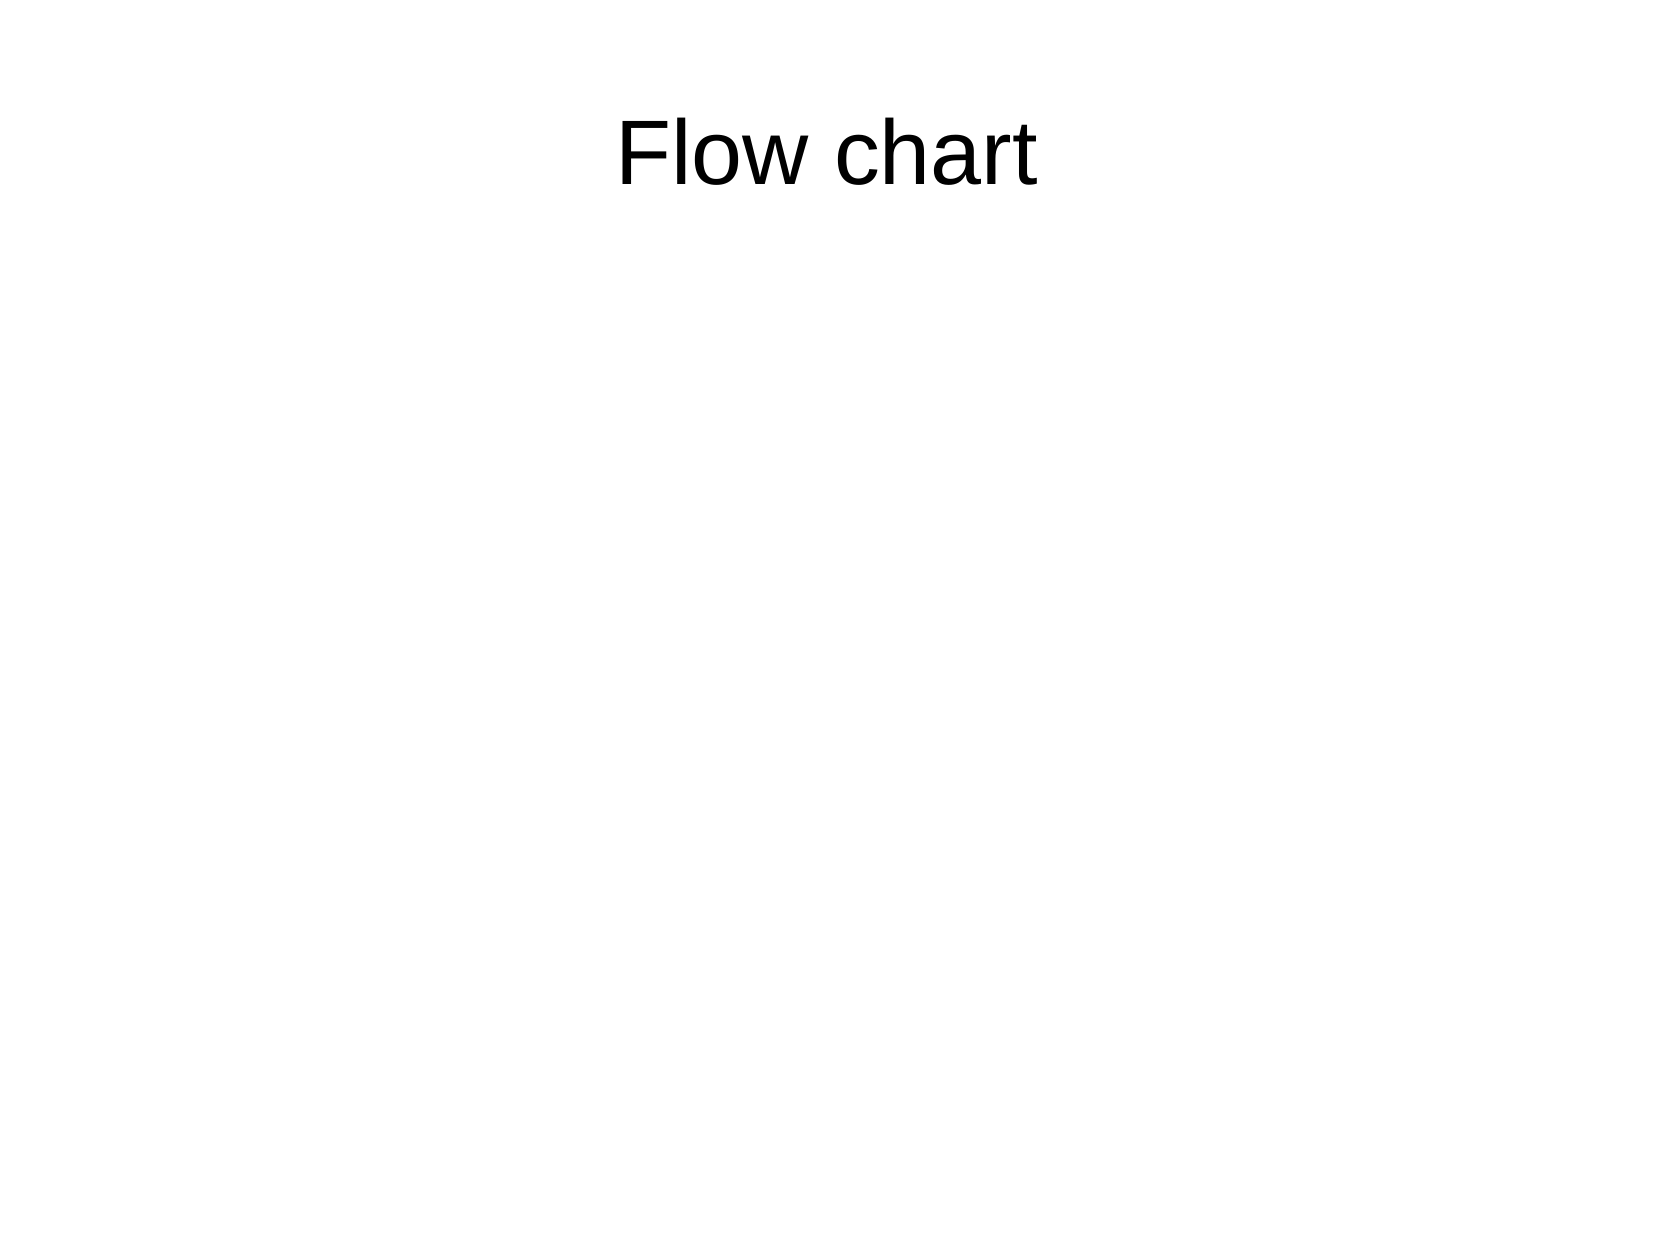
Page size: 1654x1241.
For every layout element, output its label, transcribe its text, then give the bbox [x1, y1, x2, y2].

title Flow chart [82, 49, 1571, 257]
